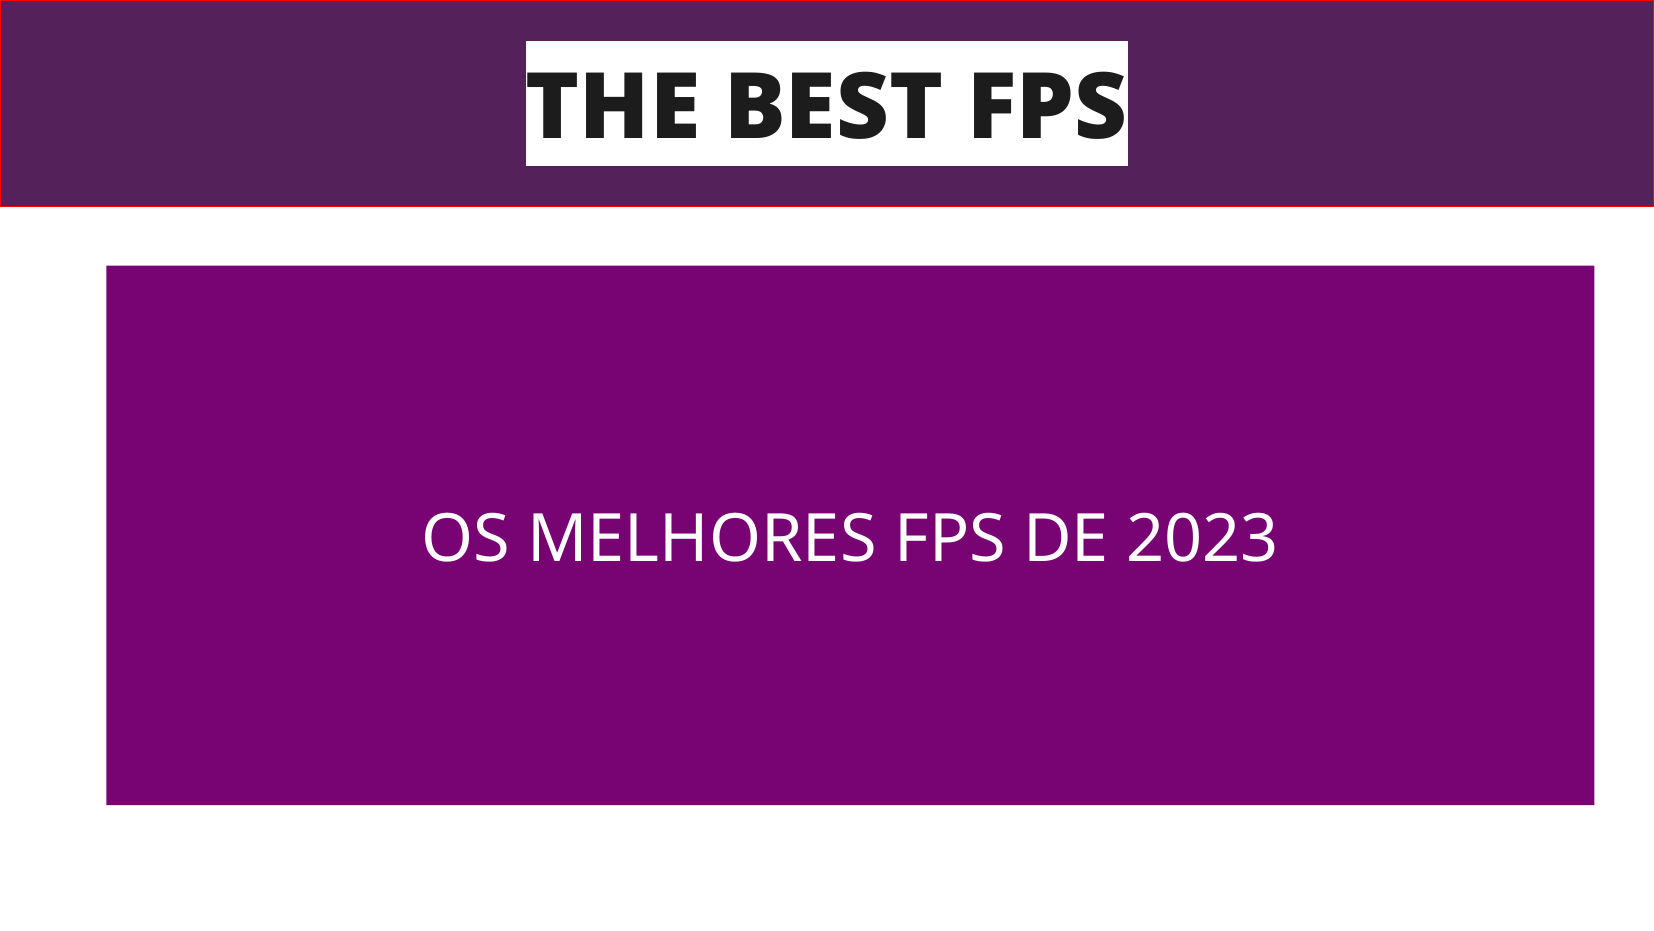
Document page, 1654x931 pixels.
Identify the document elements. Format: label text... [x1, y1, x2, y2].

title THE BEST FPS [0, 0, 1654, 207]
subtitle OS MELHORES FPS DE 2023 [106, 265, 1595, 806]
